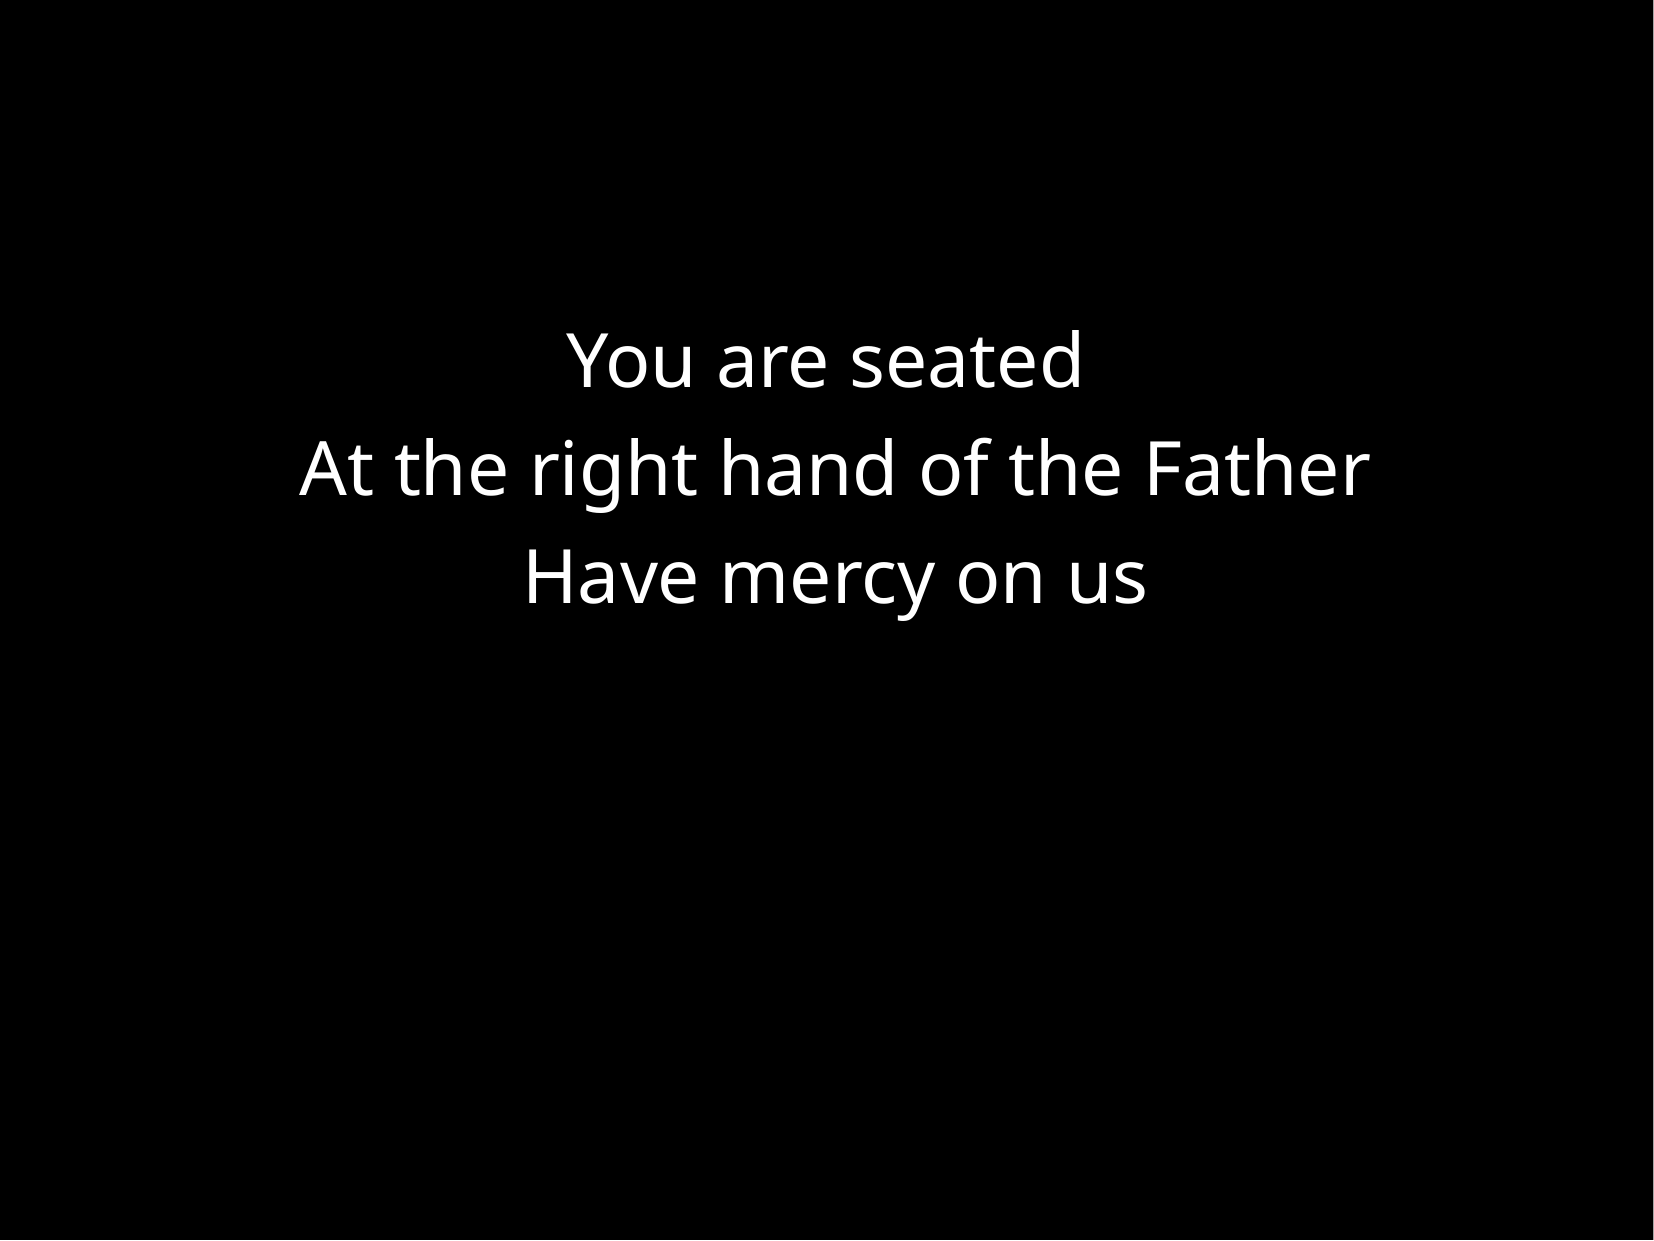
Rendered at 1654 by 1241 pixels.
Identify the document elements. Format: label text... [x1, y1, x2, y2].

list You are seated At the right hand of the Father Have mercy on us [0, 307, 1654, 1027]
